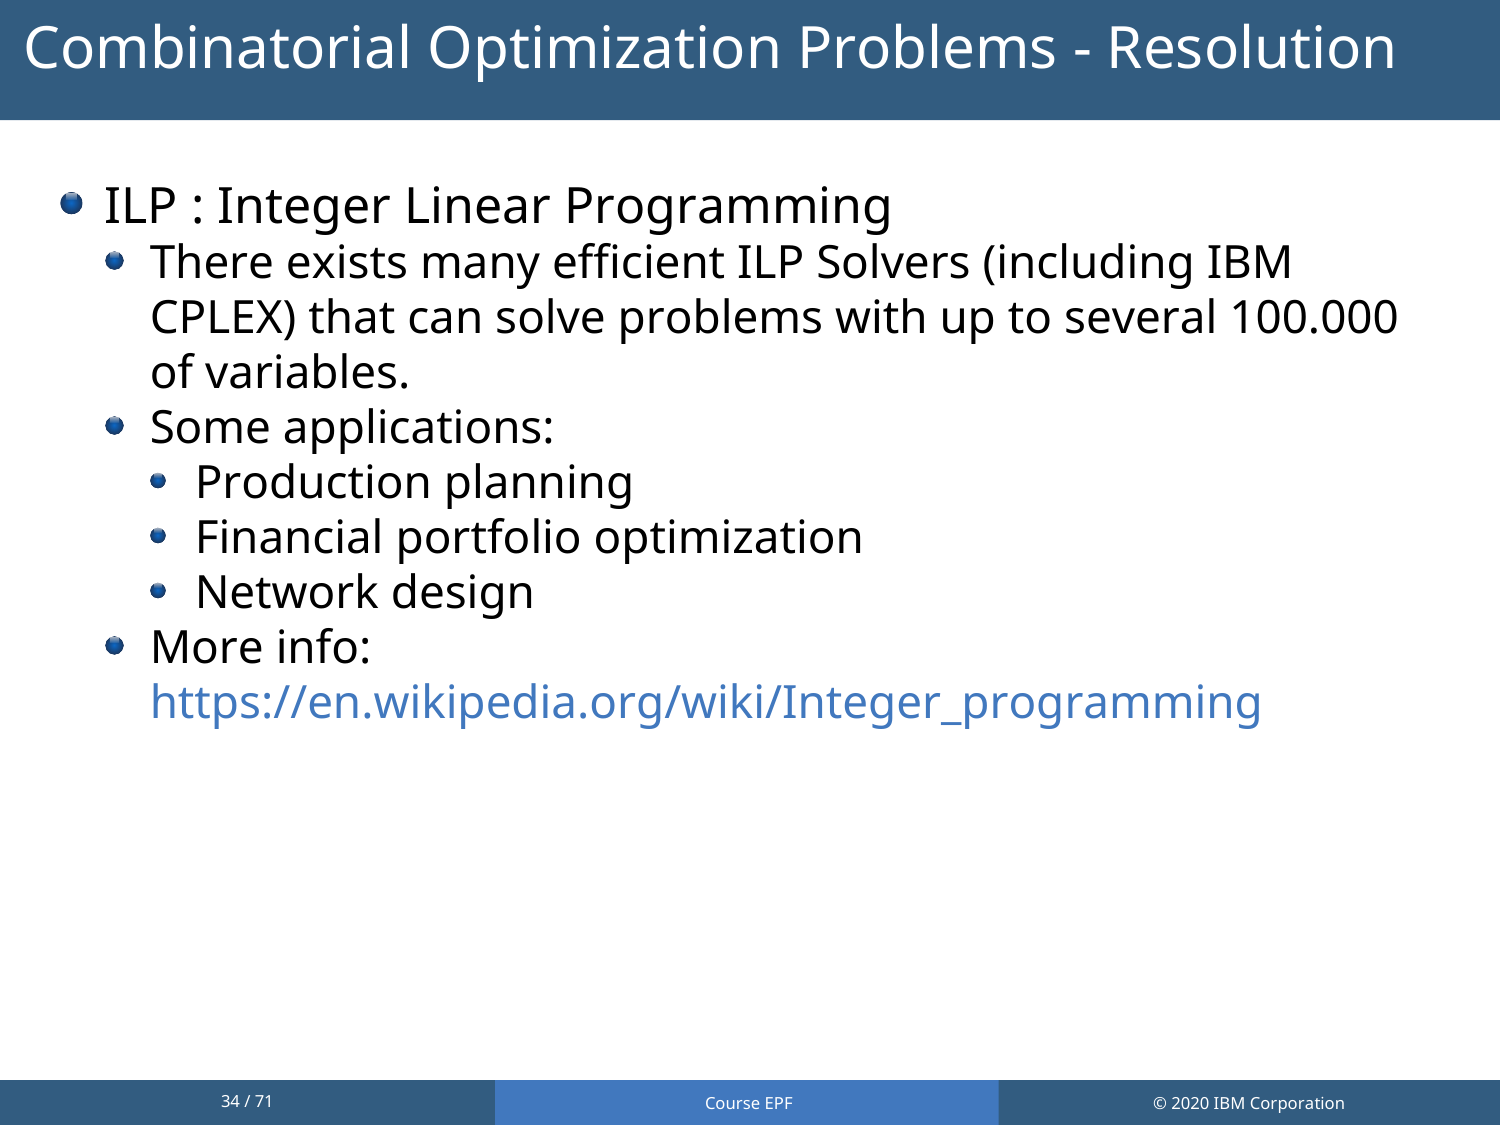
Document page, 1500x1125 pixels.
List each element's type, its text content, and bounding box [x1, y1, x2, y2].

title Combinatorial Optimization Problems - Resolution [0, 0, 1500, 121]
list ILP : Integer Linear Programming There exists many efficient ILP Solvers (including IBM CPLEX) that can solve problems with up to several 100.000 of variables. Some applications: Production planning Financial portfolio optimization Network design More info: https://en.wikipedia.org/wiki/Integer_programming [45, 165, 1441, 1036]
